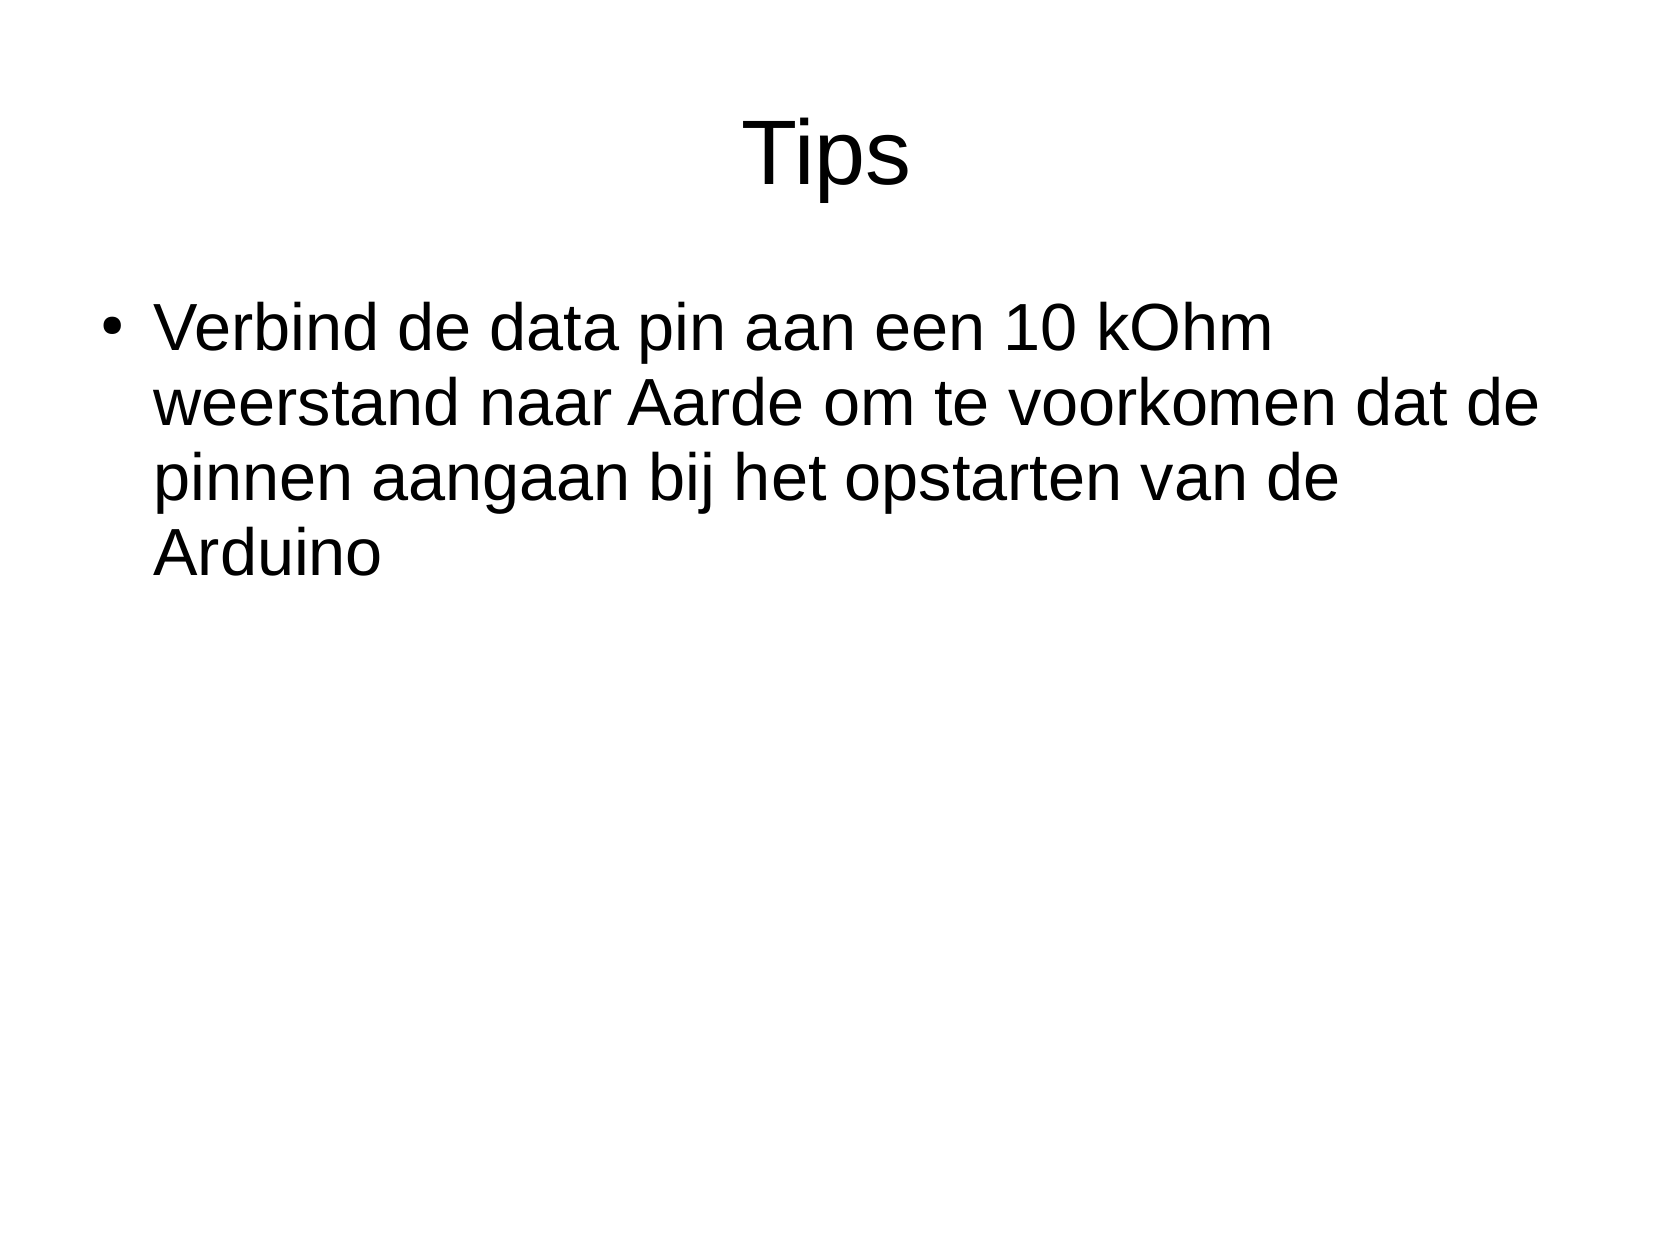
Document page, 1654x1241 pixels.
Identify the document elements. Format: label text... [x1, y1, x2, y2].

title Tips [82, 49, 1571, 257]
list Verbind de data pin aan een 10 kOhm weerstand naar Aarde om te voorkomen dat de pinnen aangaan bij het opstarten van de Arduino [82, 290, 1571, 1010]
